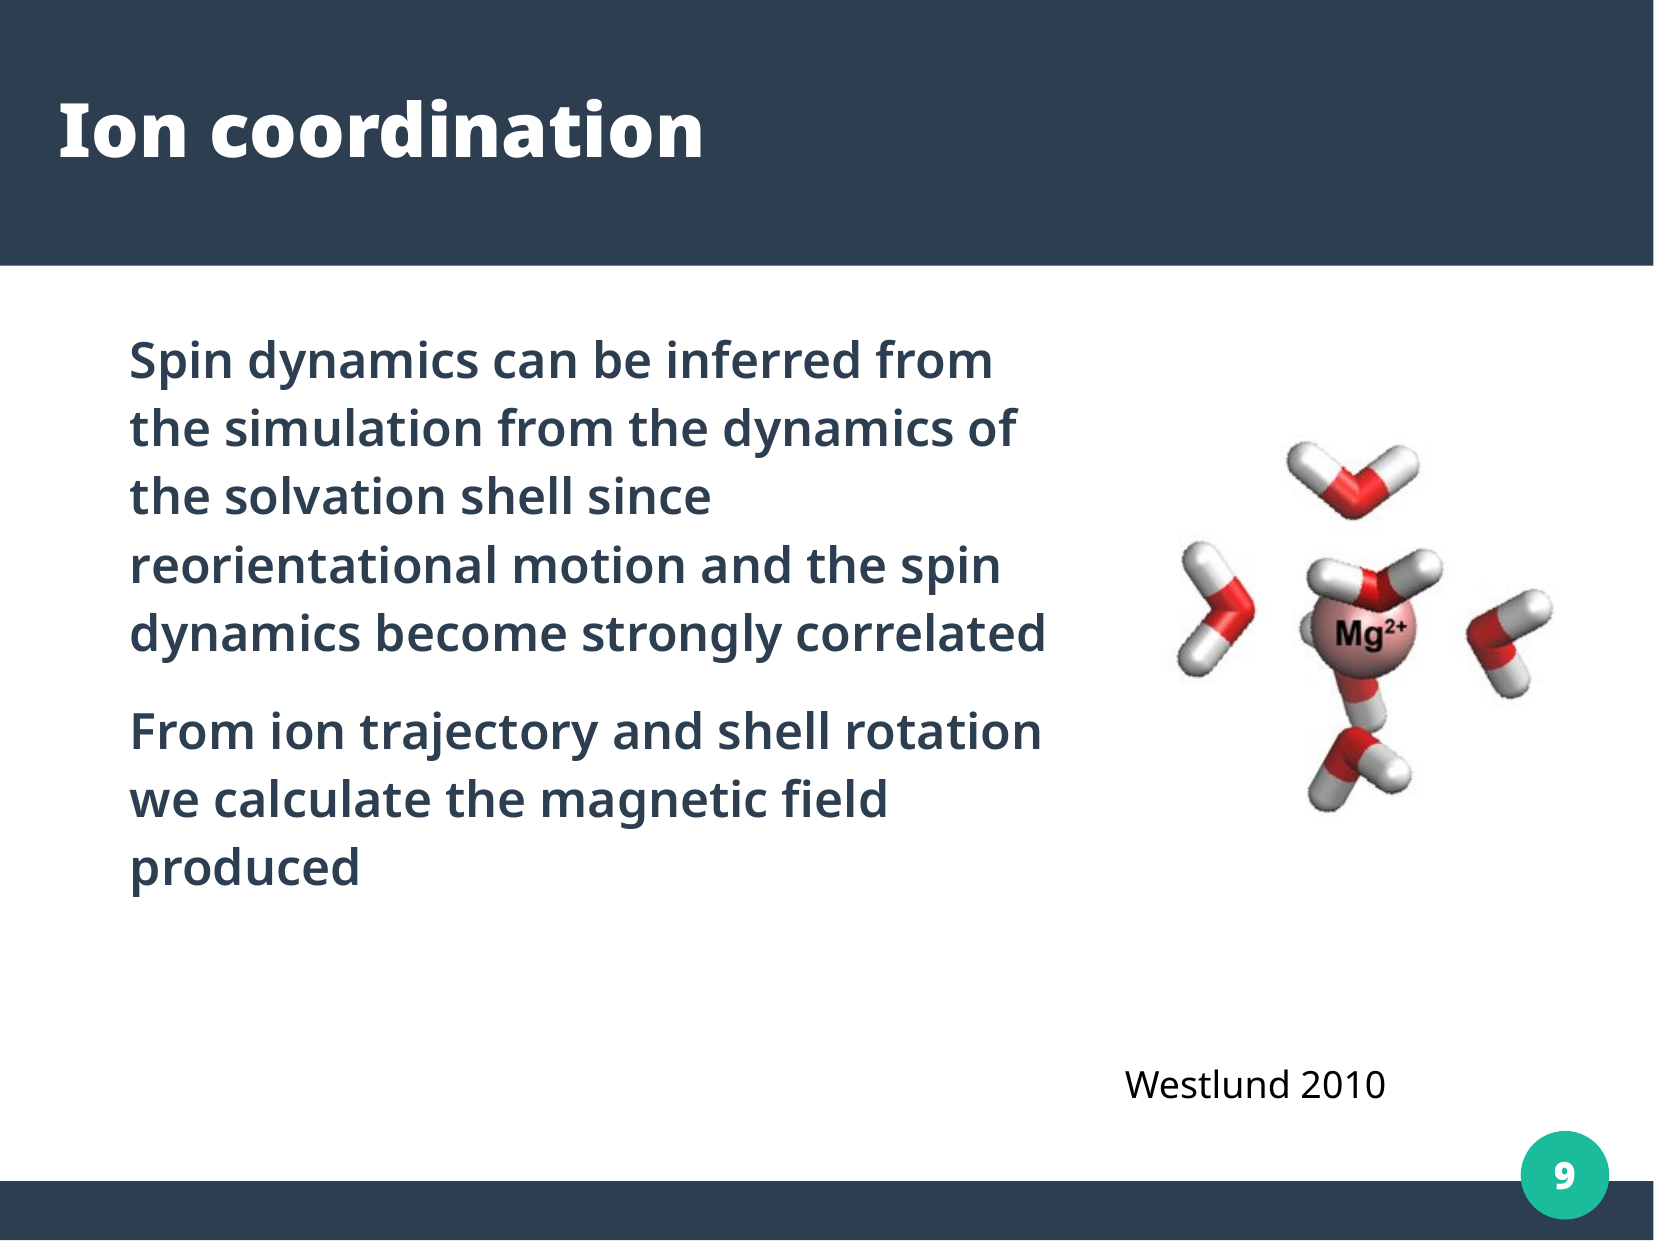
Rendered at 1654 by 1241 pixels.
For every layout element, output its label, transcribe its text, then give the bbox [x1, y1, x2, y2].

picture [1080, 359, 1613, 882]
text_box Westlund 2010 [1110, 1051, 1531, 1111]
list Spin dynamics can be inferred from the simulation from the dynamics of the solvation shell since reorientational motion and the spin dynamics become strongly correlated From ion trajectory and shell rotation we calculate the magnetic field produced [59, 324, 1051, 1152]
title Ion coordination [59, 49, 1595, 207]
